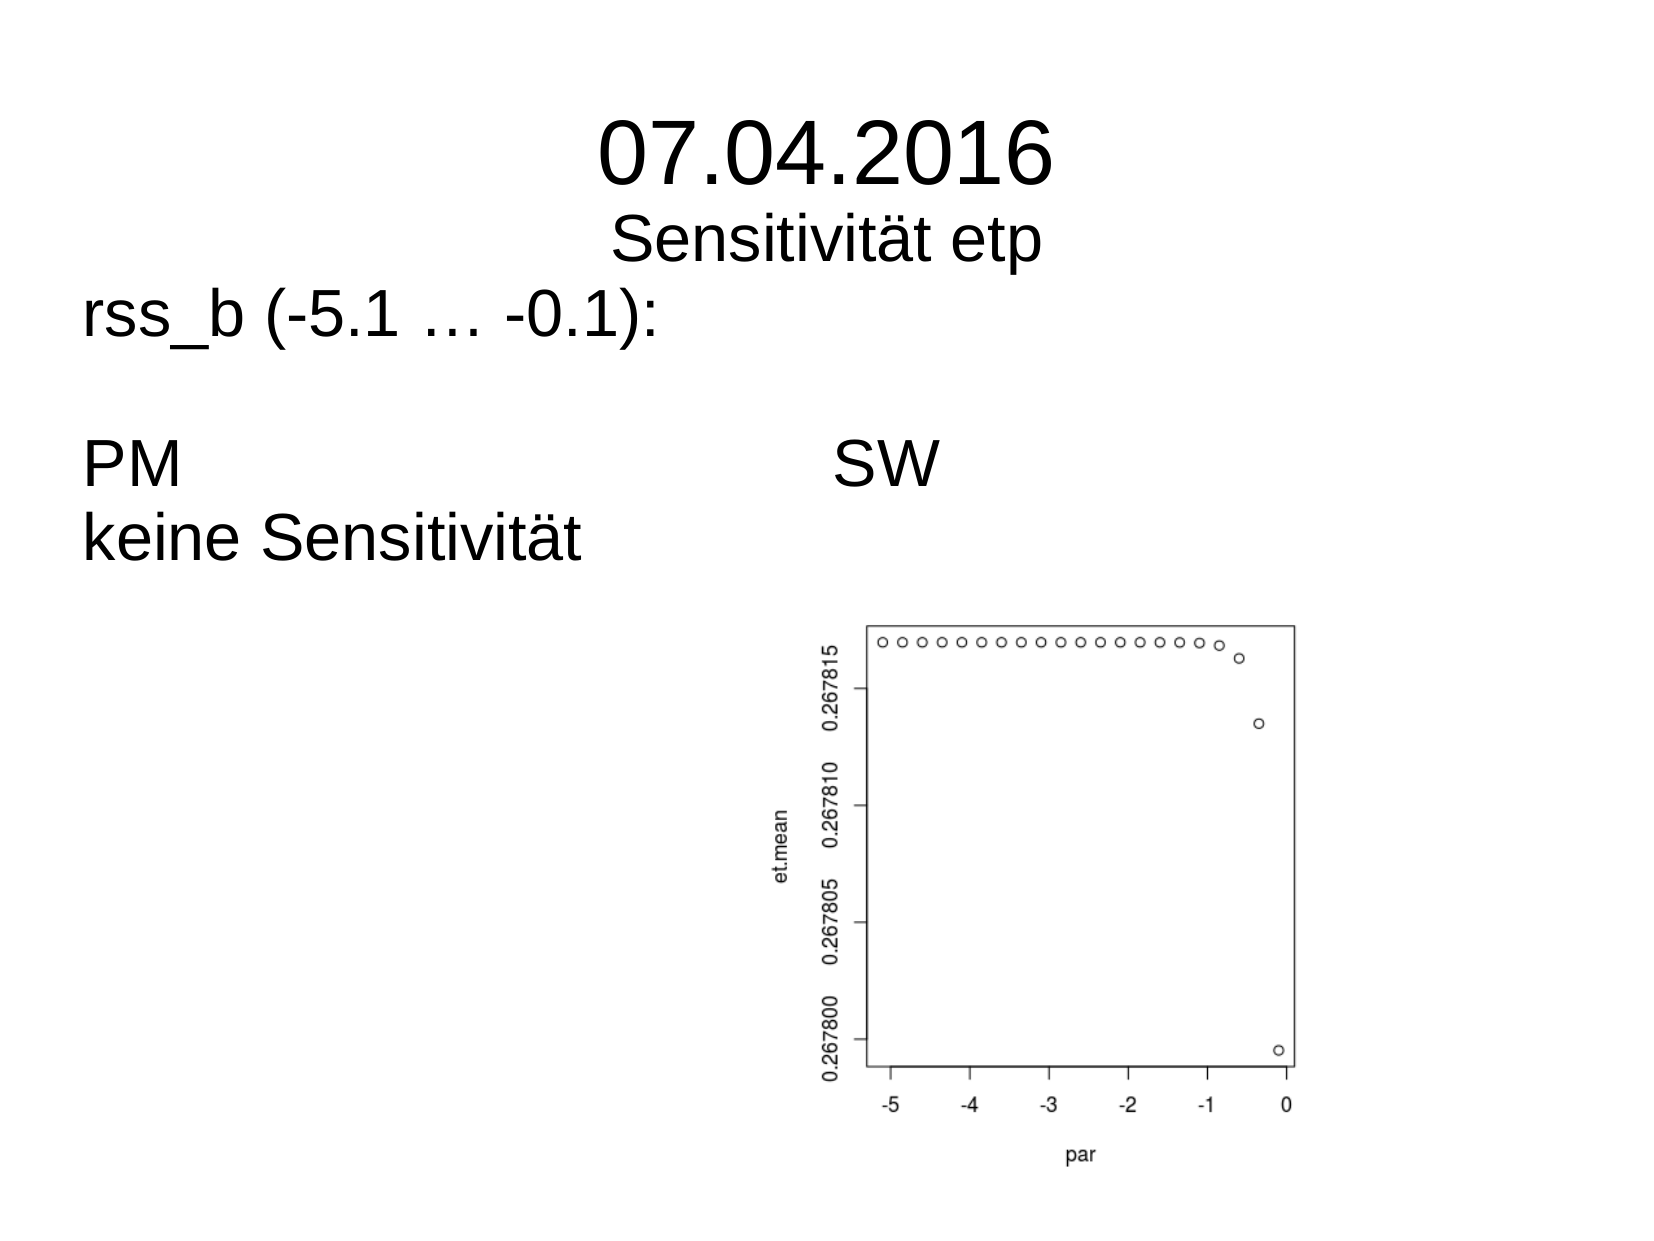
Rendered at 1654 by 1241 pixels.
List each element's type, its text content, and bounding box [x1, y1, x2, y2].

picture [765, 524, 1347, 1194]
title 07.04.2016 [82, 49, 1571, 201]
subtitle Sensitivität etp rss_b (-5.1 … -0.1): PM SW keine Sensitivität [82, 201, 1571, 1099]
